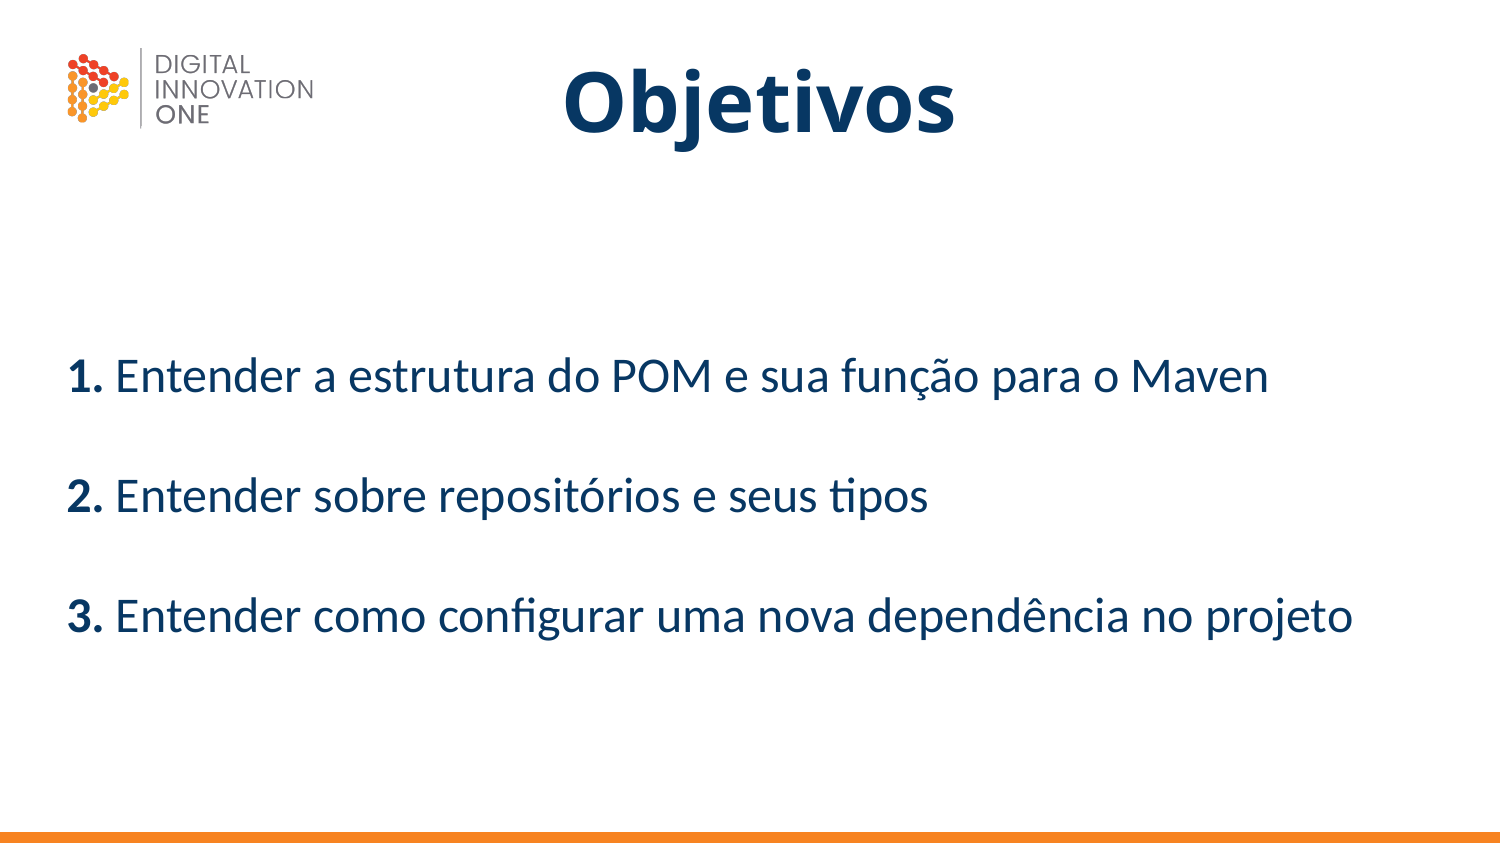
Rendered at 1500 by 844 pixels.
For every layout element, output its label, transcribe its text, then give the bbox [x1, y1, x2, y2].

subtitle Objetivos [51, 50, 1449, 148]
picture [51, 39, 330, 137]
text_box [0, 832, 1500, 843]
subtitle 1. Entender a estrutura do POM e sua função para o Maven 2. Entender sobre repositórios e seus tipos 3. Entender como configurar uma nova dependência no projeto [51, 218, 1388, 706]
